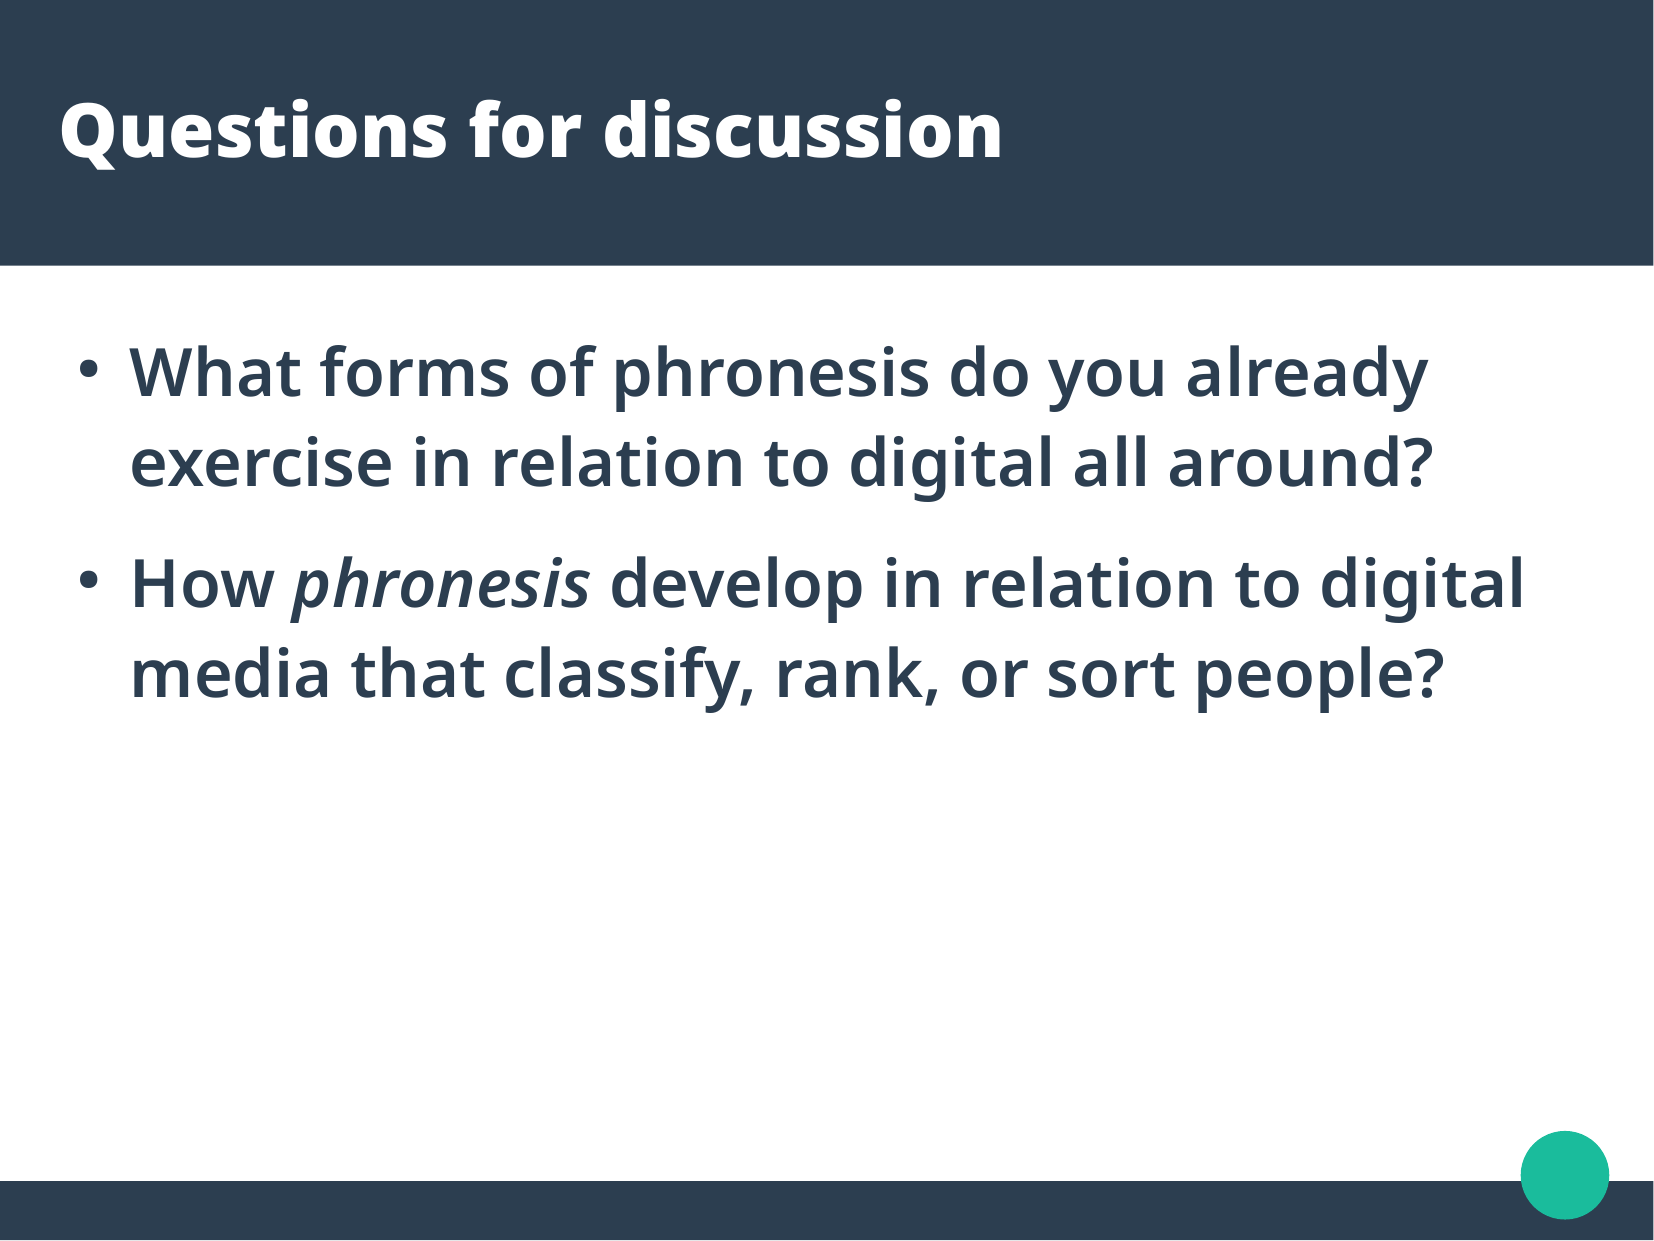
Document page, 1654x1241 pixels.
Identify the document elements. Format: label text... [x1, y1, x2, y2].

title Questions for discussion [59, 49, 1595, 207]
list What forms of phronesis do you already exercise in relation to digital all around? How phronesis develop in relation to digital media that classify, rank, or sort people? [59, 324, 1595, 1152]
